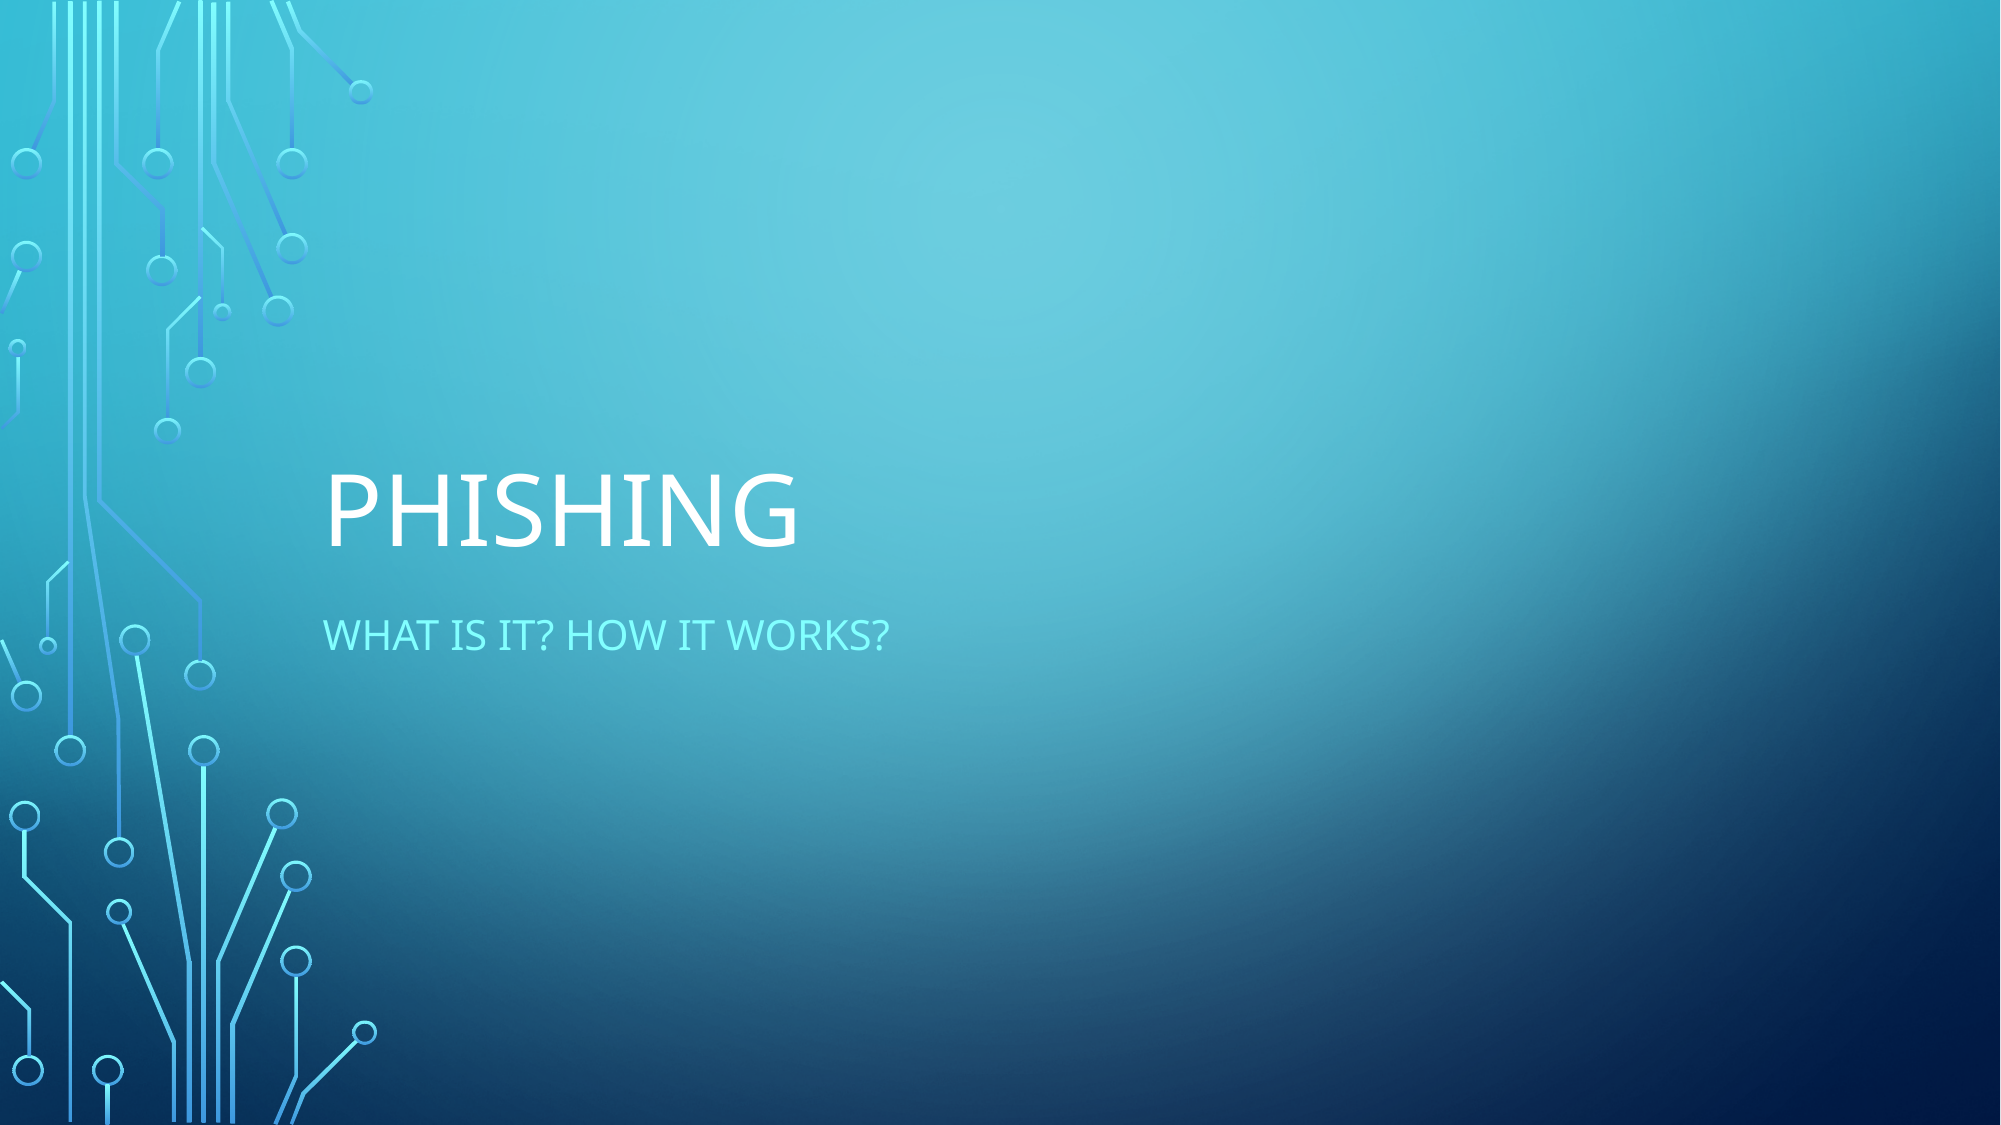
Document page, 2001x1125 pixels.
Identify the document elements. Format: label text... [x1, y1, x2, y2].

title PHISHING [307, 184, 1750, 576]
subtitle What is it? How it works? [307, 590, 1750, 863]
